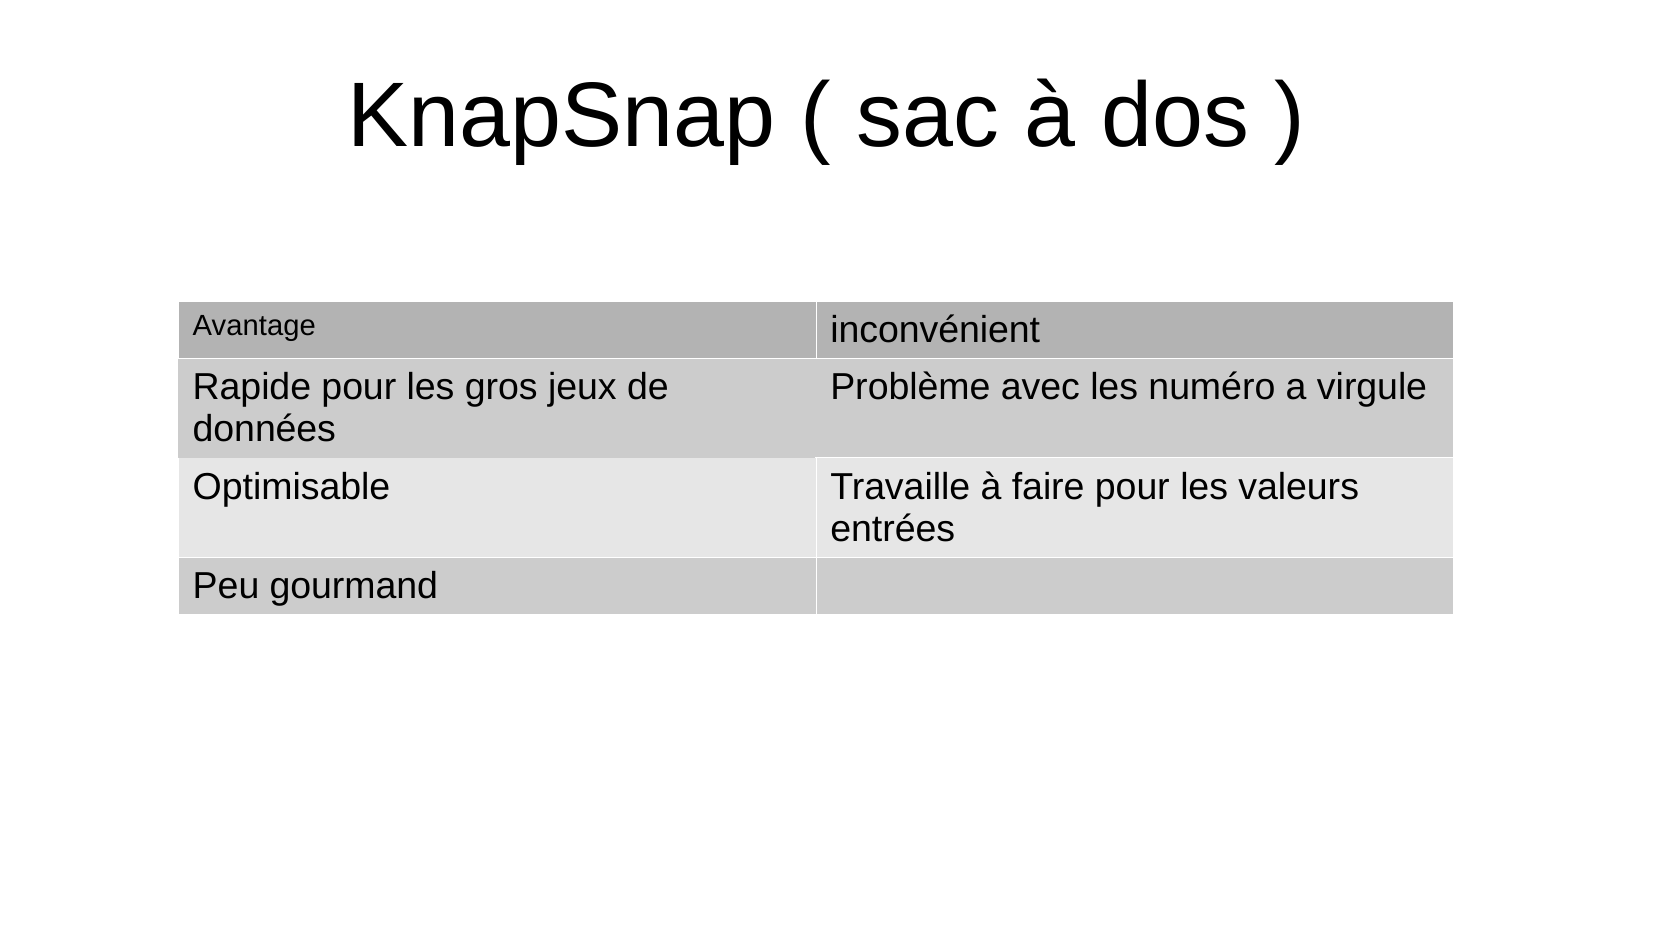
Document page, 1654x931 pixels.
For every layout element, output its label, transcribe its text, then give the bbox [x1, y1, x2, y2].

table_header Avantage [179, 302, 816, 358]
table_cell Peu gourmand [179, 558, 816, 614]
table_cell Optimisable [179, 458, 816, 557]
table_cell Travaille à faire pour les valeurs entrées [817, 458, 1453, 557]
table_cell Problème avec les numéro a virgule [816, 359, 1453, 457]
table_header inconvénient [817, 302, 1453, 358]
table_cell [817, 558, 1453, 614]
title KnapSnap ( sac à dos ) [82, 37, 1571, 193]
table_cell Rapide pour les gros jeux de données [178, 359, 816, 458]
